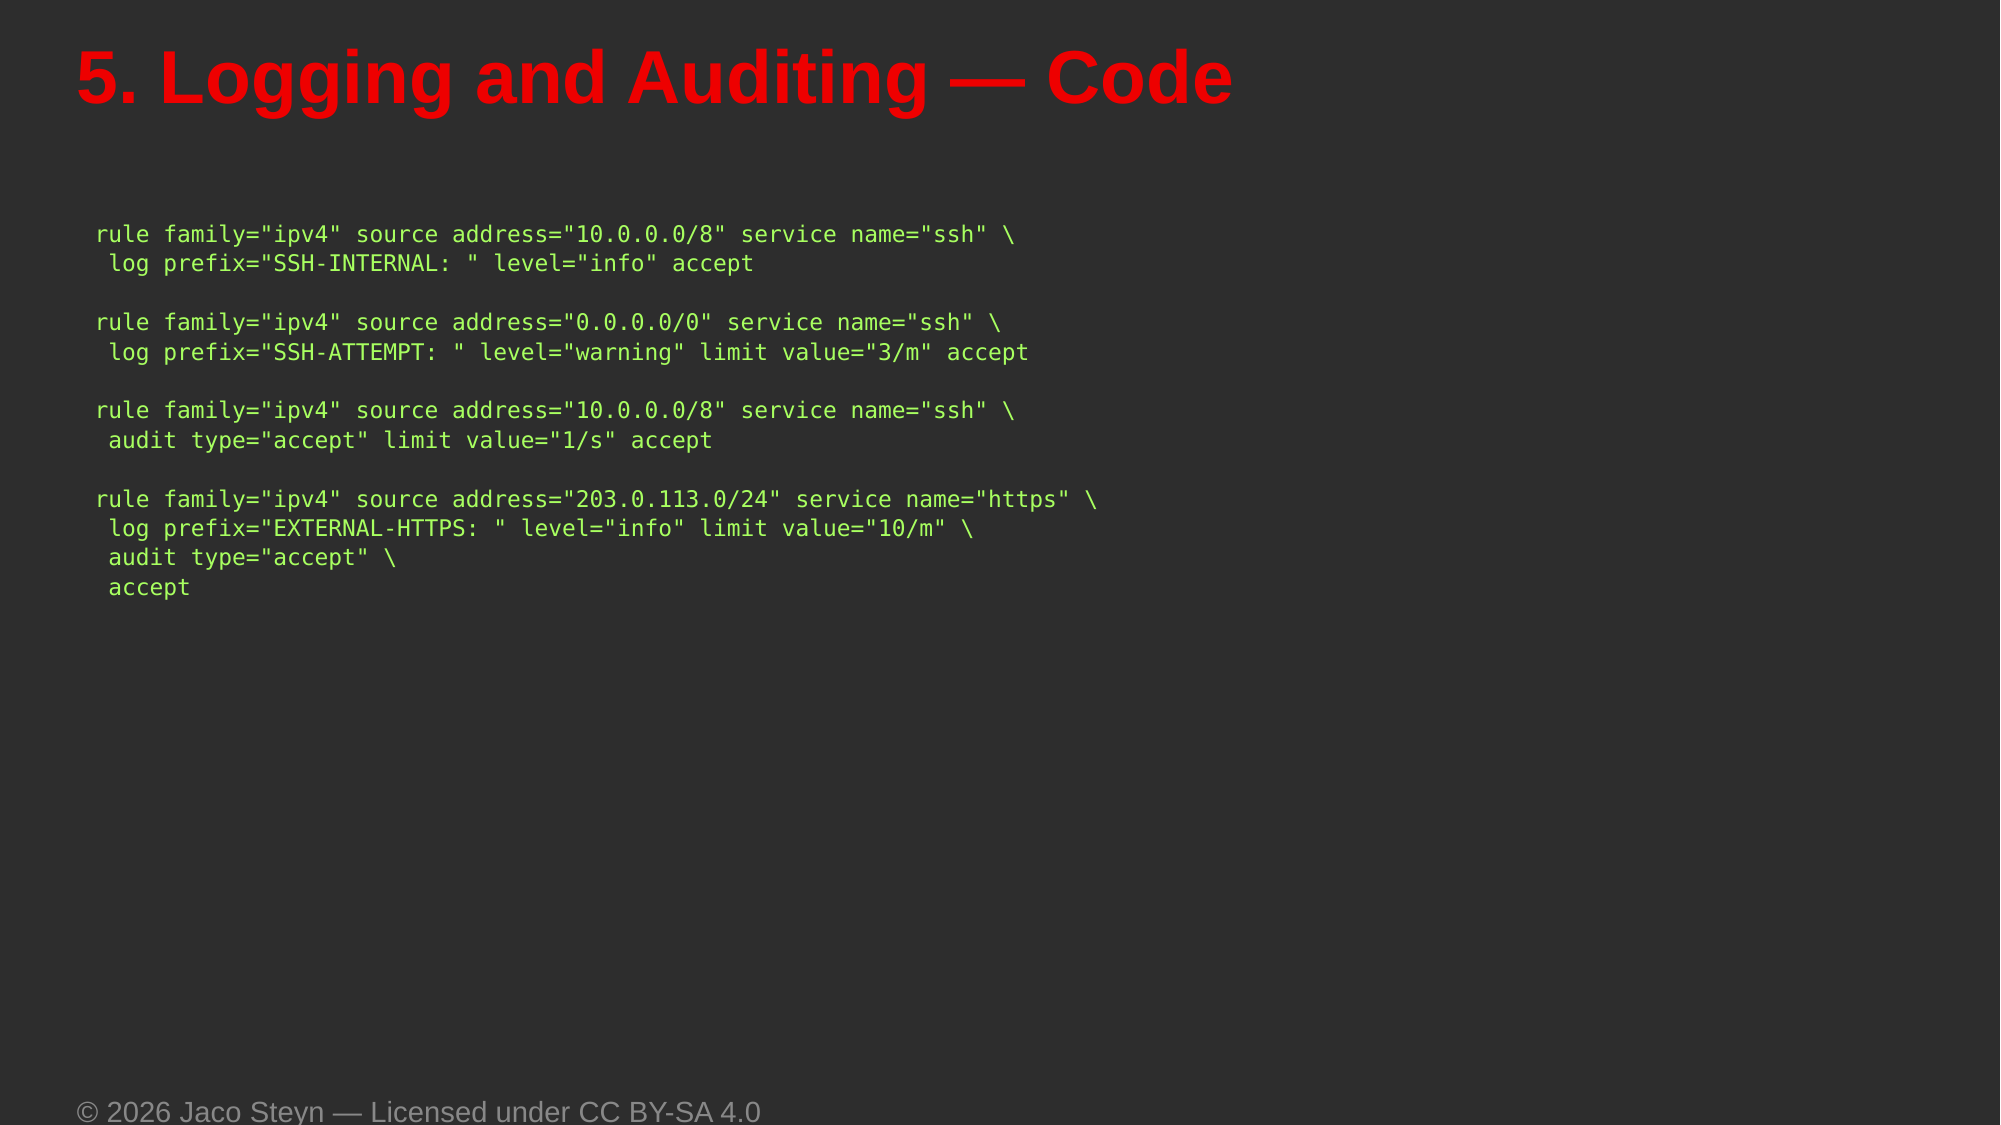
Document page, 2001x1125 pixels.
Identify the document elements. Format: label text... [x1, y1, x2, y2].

text_box 5. Logging and Auditing — Code [59, 23, 1942, 178]
text_box rule family="ipv4" source address="10.0.0.0/8" service name="ssh" \ log prefix="SSH-INTERNAL: " level="info" accept rule family="ipv4" source address="0.0.0.0/0" service name="ssh" \ log prefix="SSH-ATTEMPT: " level="warning" limit value="3/m" accept rule family="ipv4" source address="10.0.0.0/8" service name="ssh" \ audit type="accept" limit value="1/s" accept rule family="ipv4" source address="203.0.113.0/24" service name="https" \ log prefix="EXTERNAL-HTTPS: " level="info" limit value="10/m" \ audit type="accept" \ accept [59, 194, 1942, 1052]
text_box © 2026 Jaco Steyn — Licensed under CC BY-SA 4.0 [59, 1083, 1942, 1120]
